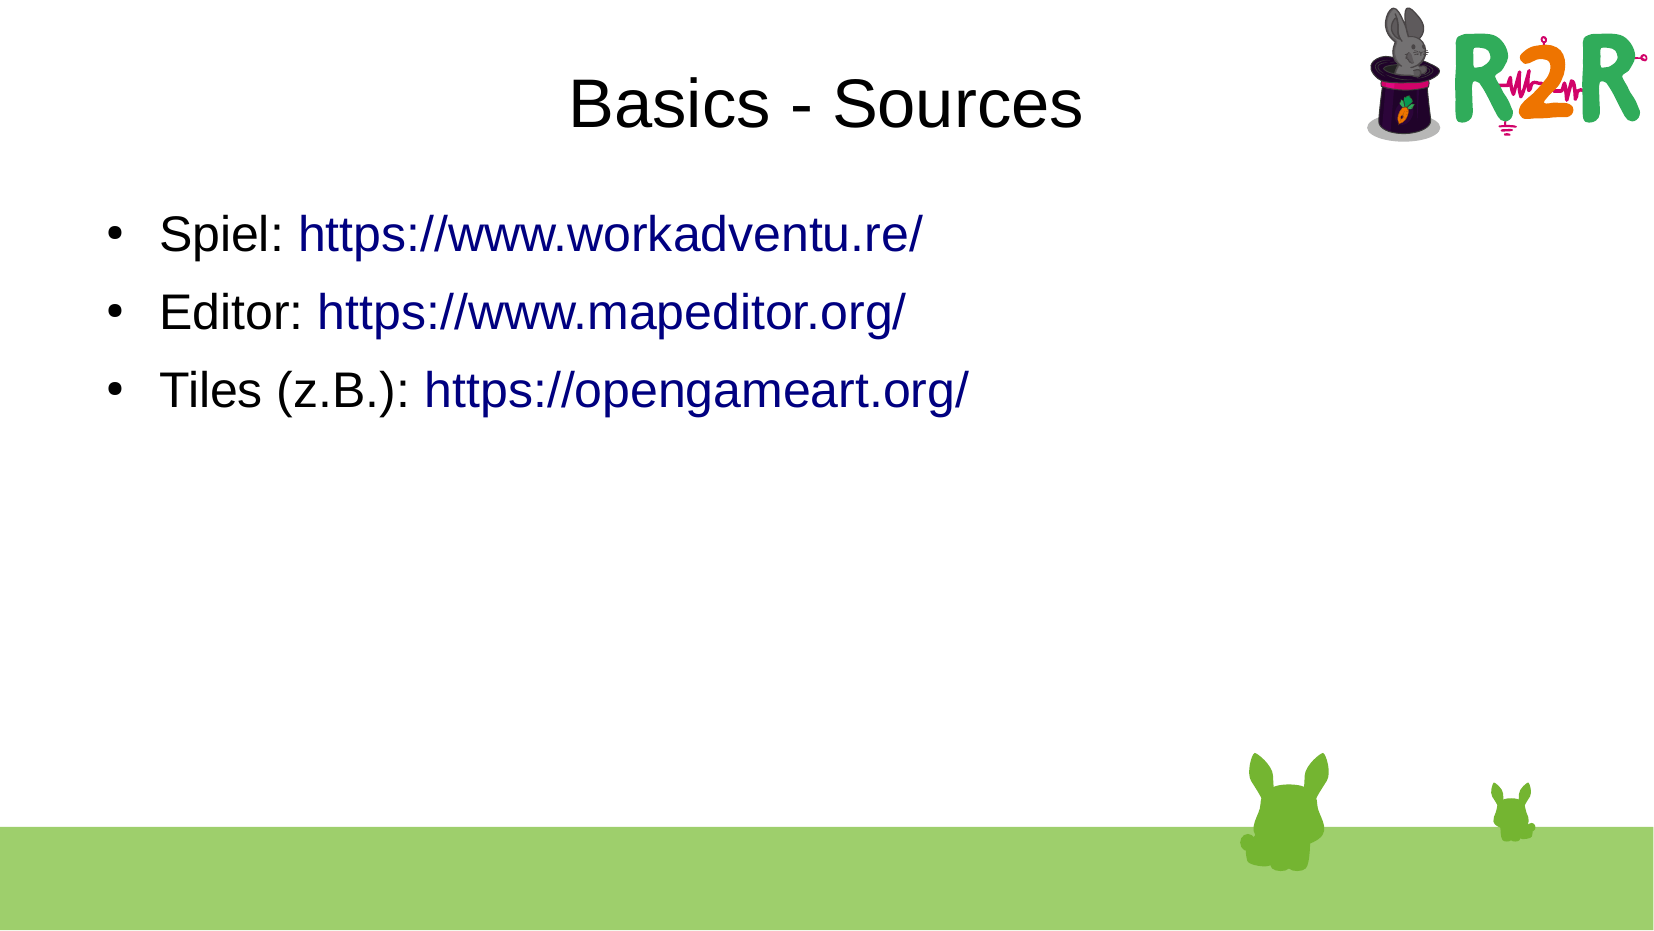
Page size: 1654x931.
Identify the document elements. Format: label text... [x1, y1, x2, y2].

picture [1358, 0, 1654, 148]
title Basics - Sources [88, 29, 1565, 178]
list Spiel: https://www.workadventu.re/ Editor: https://www.mapeditor.org/ Tiles (z.B.): https://opengameart.org/ [88, 206, 1565, 739]
